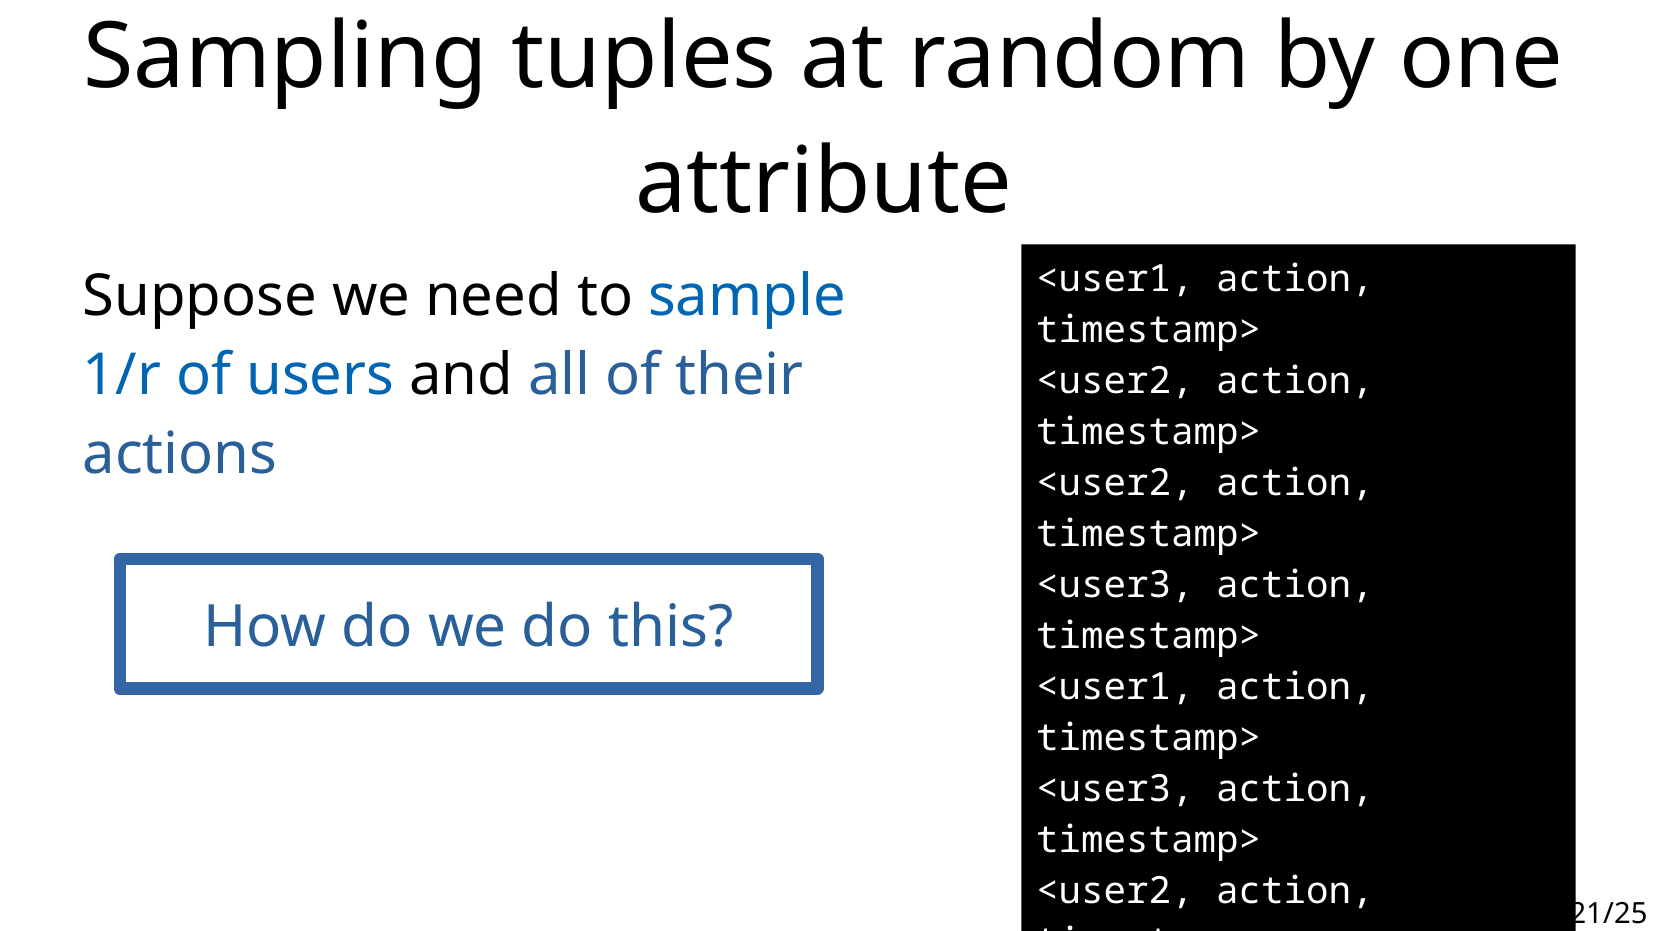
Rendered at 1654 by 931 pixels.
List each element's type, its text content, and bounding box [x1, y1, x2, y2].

list Suppose we need to sample 1/r of users and all of their actions [82, 253, 899, 493]
text_box How do we do this? [119, 559, 818, 689]
text_box <user1, action, timestamp> <user2, action, timestamp> <user2, action, timestamp> <user3, action, timestamp> <user1, action, timestamp> <user3, action, timestamp> <user2, action, timestamp> <user1, action, timestamp> <user2, action, timestamp> ... [1021, 244, 1576, 839]
title Sampling tuples at random by one attribute [0, 3, 1651, 226]
